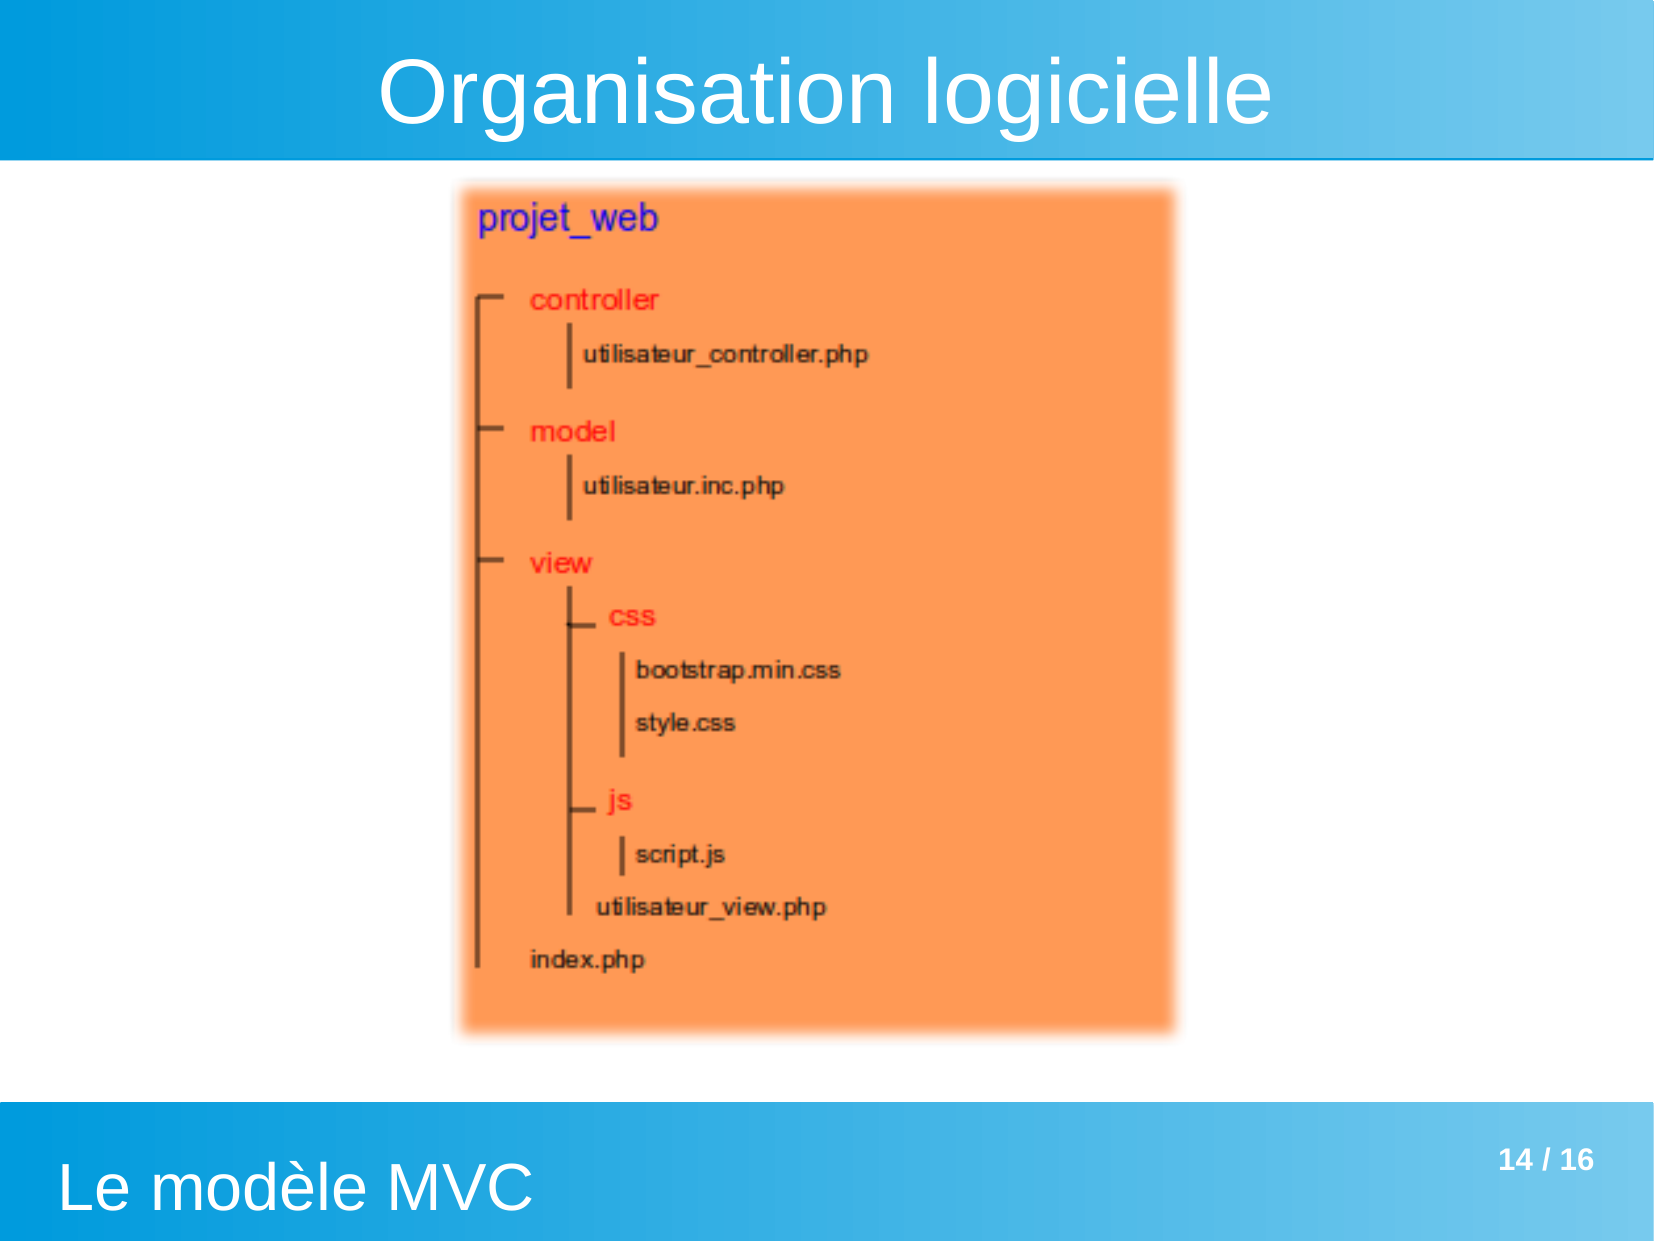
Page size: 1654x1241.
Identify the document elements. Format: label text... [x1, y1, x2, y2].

picture [423, 150, 1215, 157]
title Organisation logicielle [59, 39, 1595, 144]
picture [423, 161, 1215, 1074]
